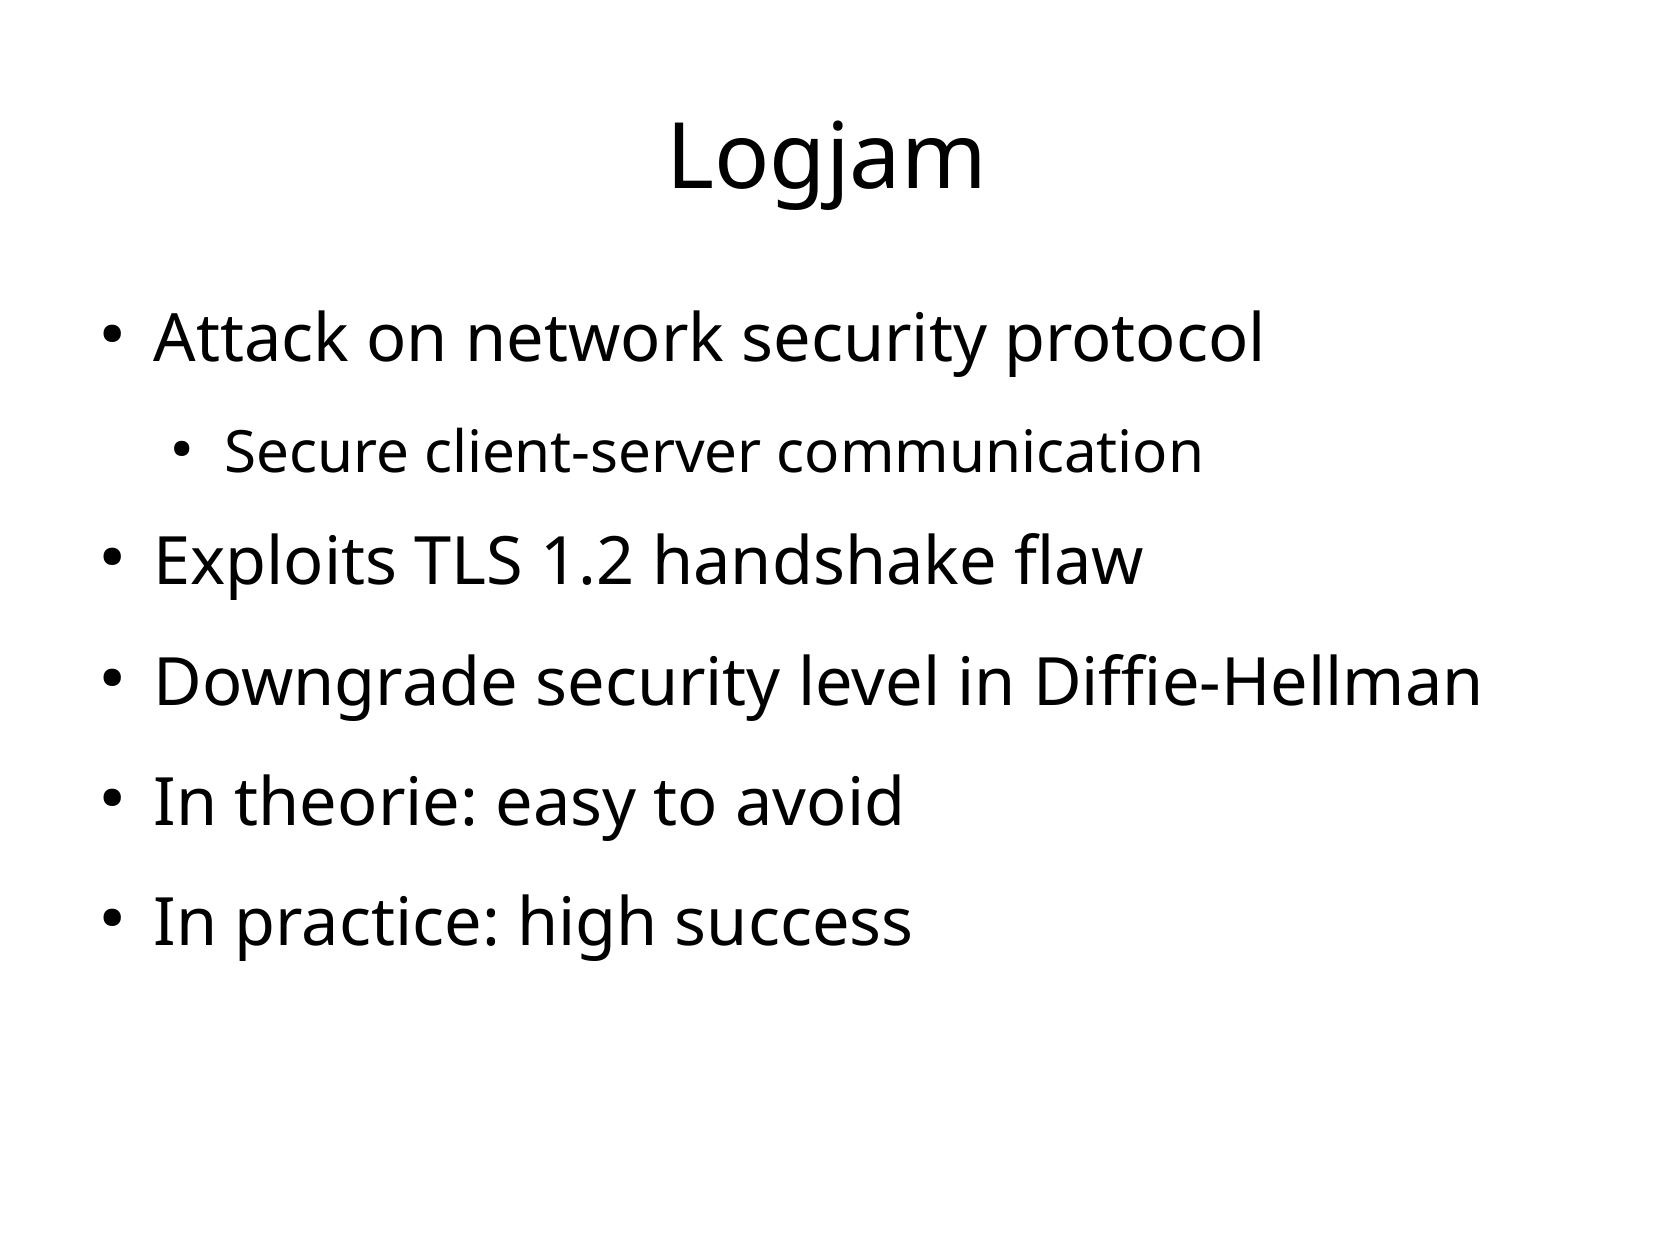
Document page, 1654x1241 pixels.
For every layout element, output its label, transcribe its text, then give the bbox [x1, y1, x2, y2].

title Logjam [82, 49, 1571, 257]
list Attack on network security protocol Secure client-server communication Exploits TLS 1.2 handshake flaw Downgrade security level in Diffie-Hellman In theorie: easy to avoid In practice: high success [82, 290, 1571, 1109]
